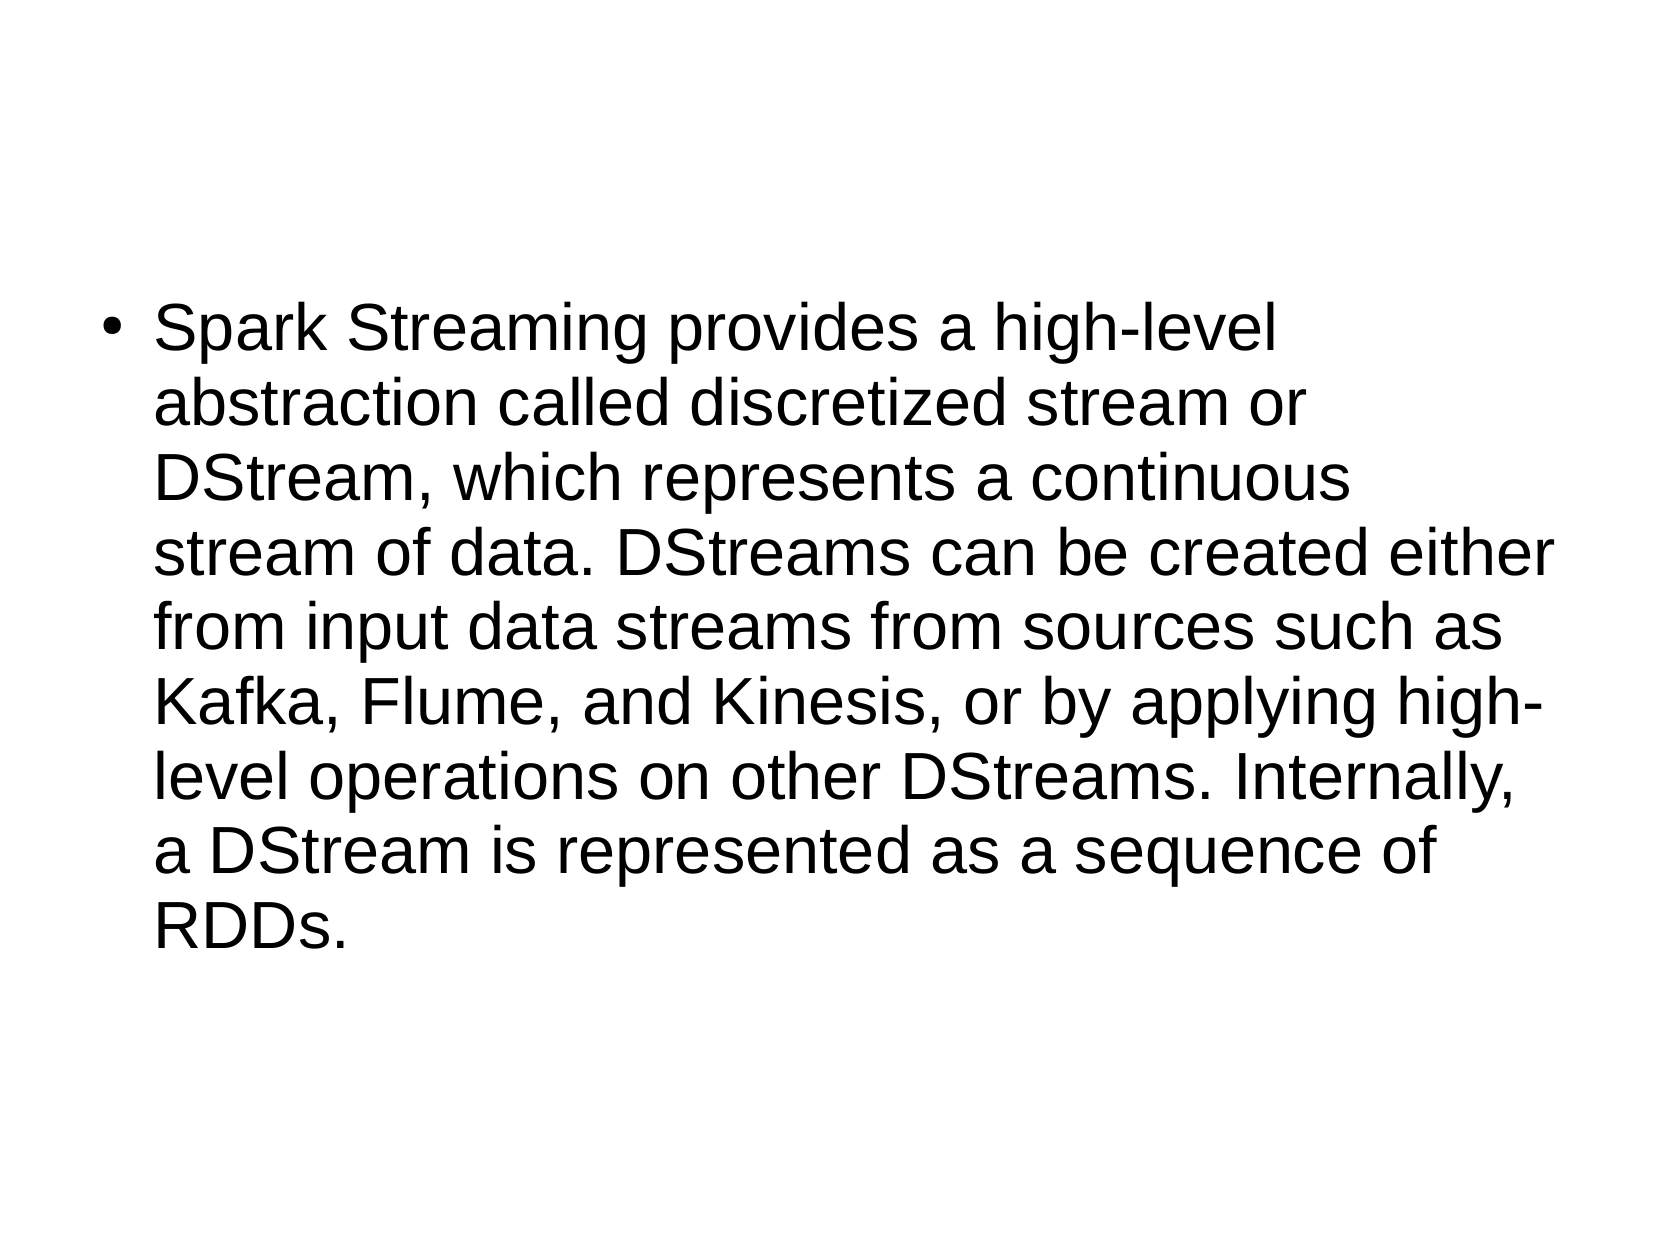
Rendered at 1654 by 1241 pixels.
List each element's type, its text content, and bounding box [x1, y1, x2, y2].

list Spark Streaming provides a high-level abstraction called discretized stream or DStream, which represents a continuous stream of data. DStreams can be created either from input data streams from sources such as Kafka, Flume, and Kinesis, or by applying high-level operations on other DStreams. Internally, a DStream is represented as a sequence of RDDs. [82, 290, 1571, 1010]
